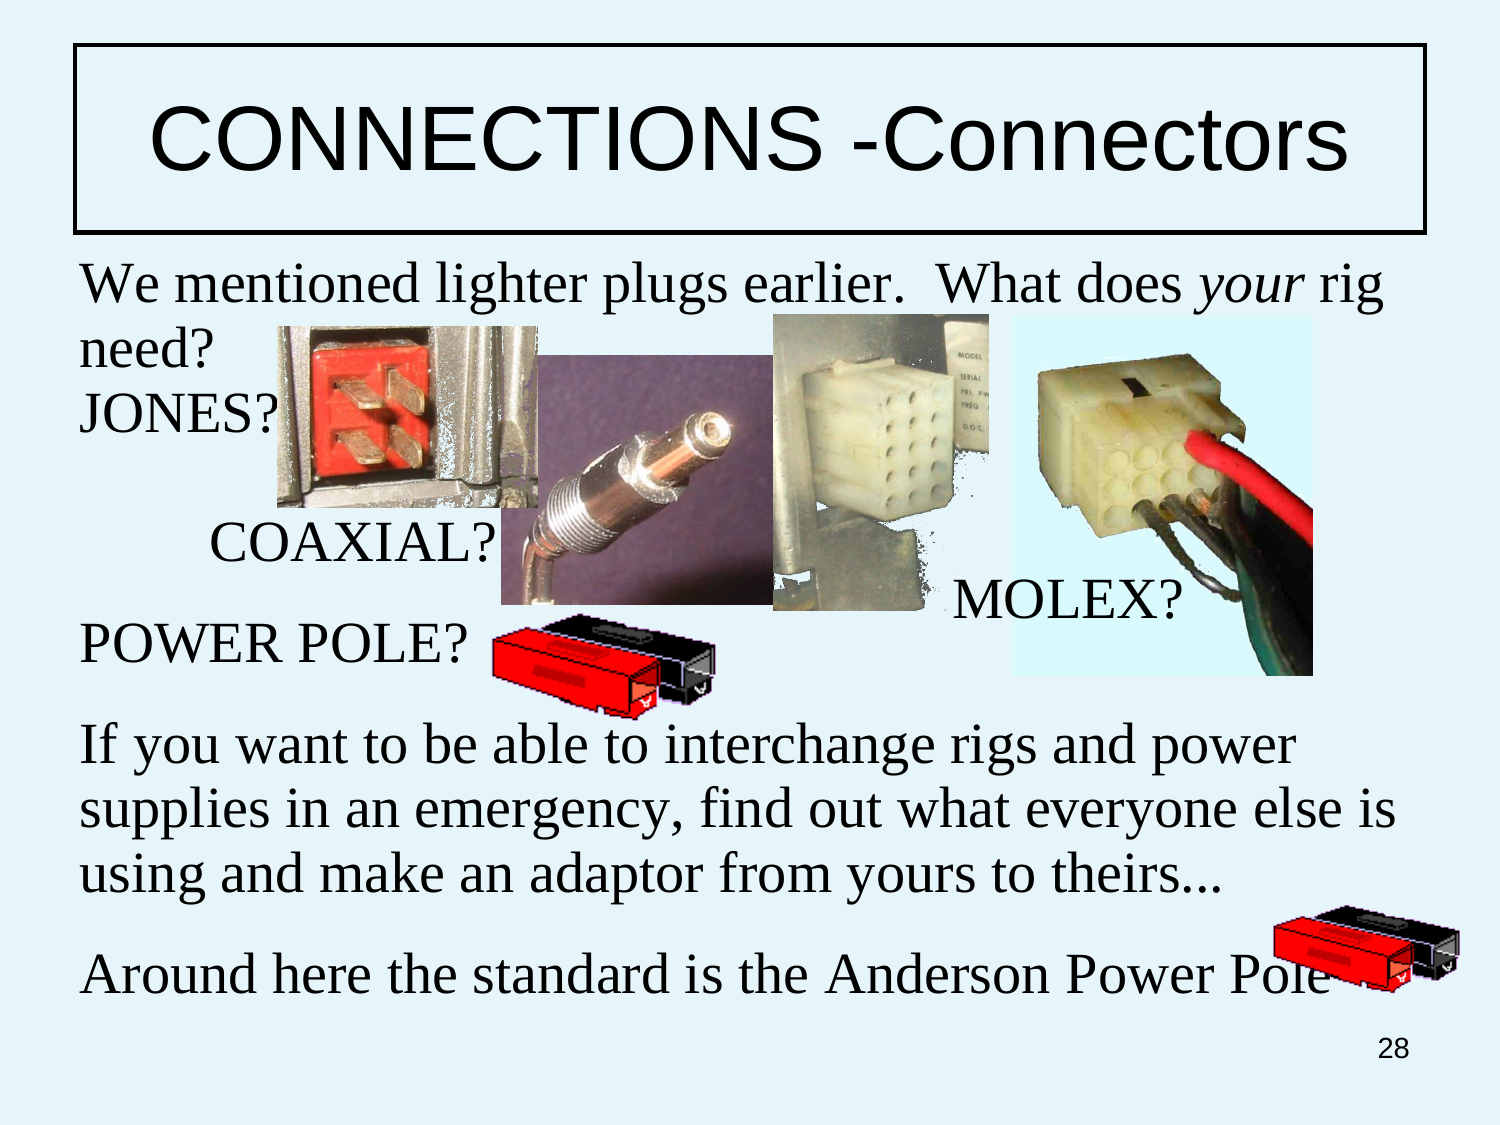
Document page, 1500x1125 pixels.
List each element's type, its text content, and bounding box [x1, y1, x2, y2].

picture [277, 314, 989, 757]
picture [1269, 893, 1500, 1023]
text_box MOLEX? [937, 562, 1238, 639]
text_box We mentioned lighter plugs earlier. What does your rig need? JONES? COAXIAL? POWER POLE? If you want to be able to interchange rigs and power supplies in an emergency, find out what everyone else is using and make an adaptor from yours to theirs... Around here the standard is the Anderson Power Pole [64, 243, 1471, 1014]
picture [1013, 316, 1313, 676]
title CONNECTIONS -Connectors [75, 45, 1426, 233]
